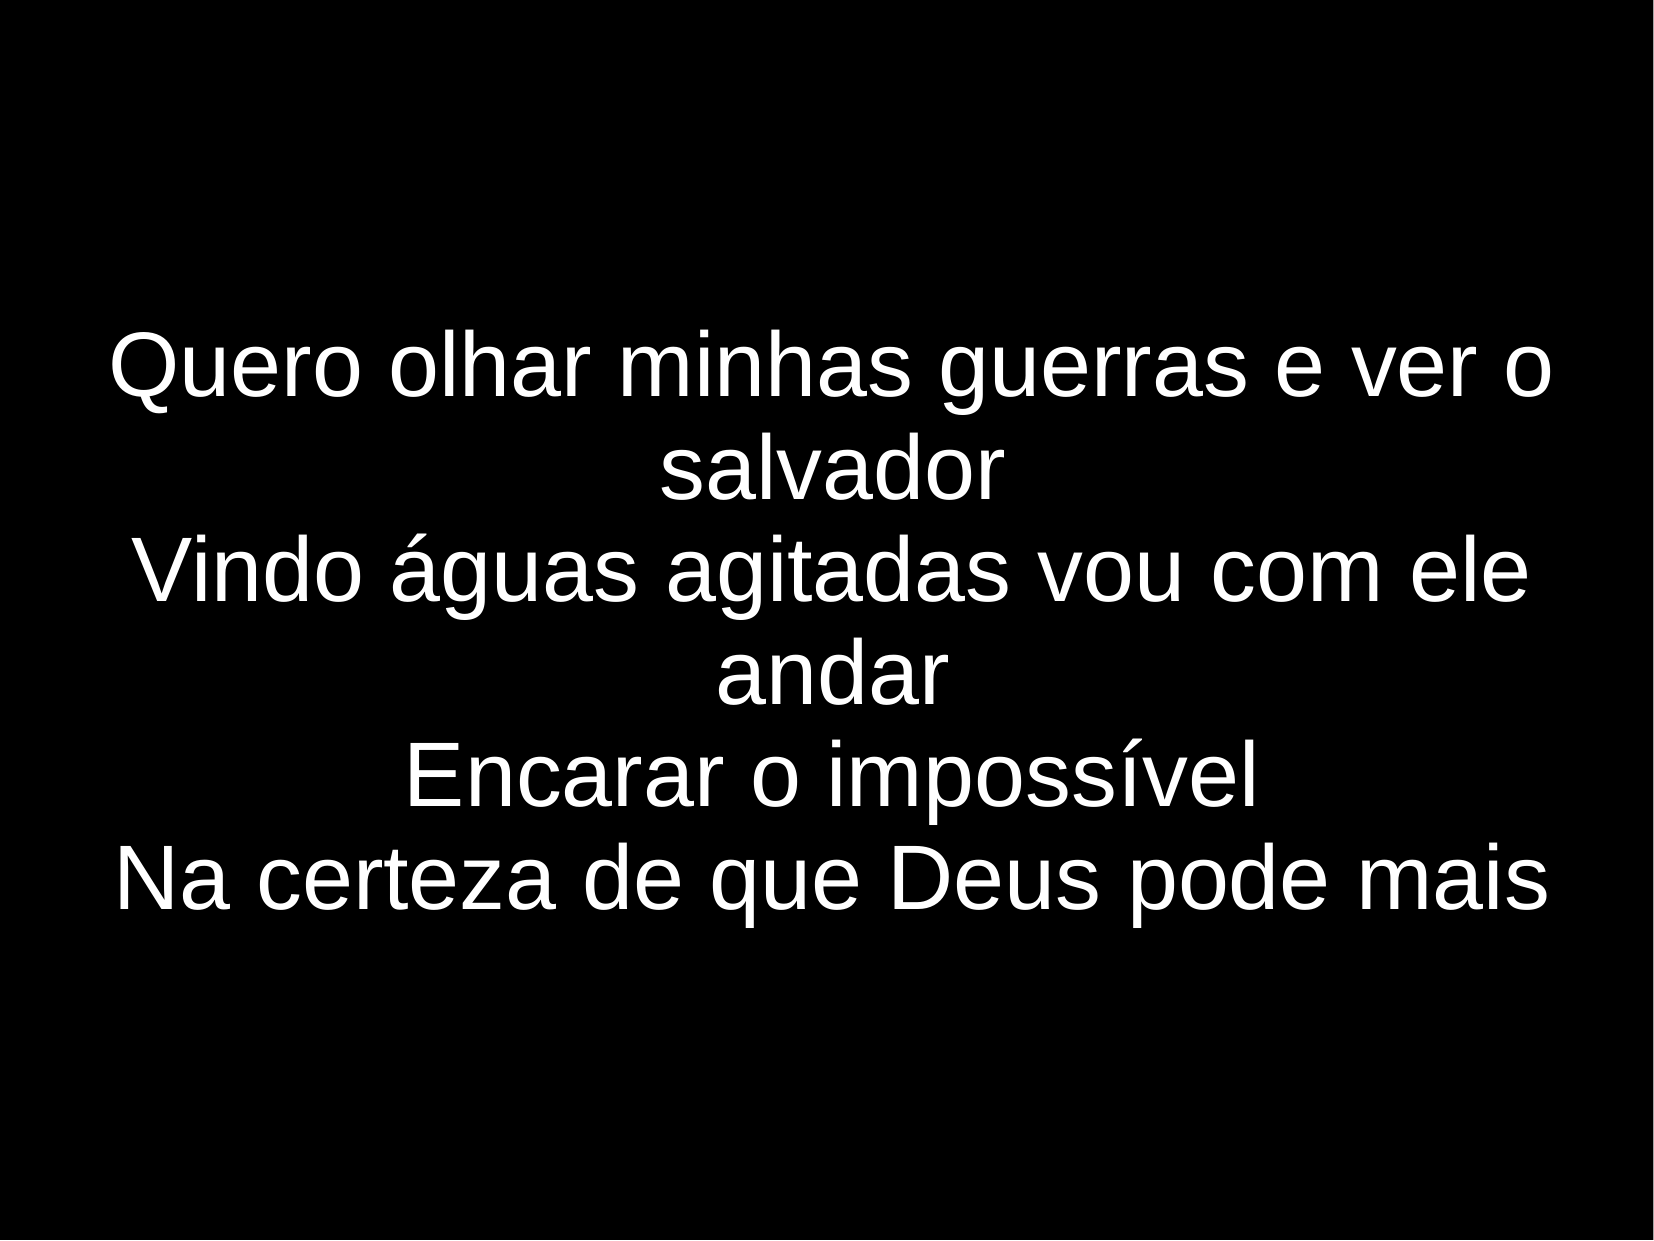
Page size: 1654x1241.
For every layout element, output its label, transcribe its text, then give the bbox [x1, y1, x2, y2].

subtitle Quero olhar minhas guerras e ver o salvador Vindo águas agitadas vou com ele andar Encarar o impossível Na certeza de que Deus pode mais [59, 49, 1607, 1193]
